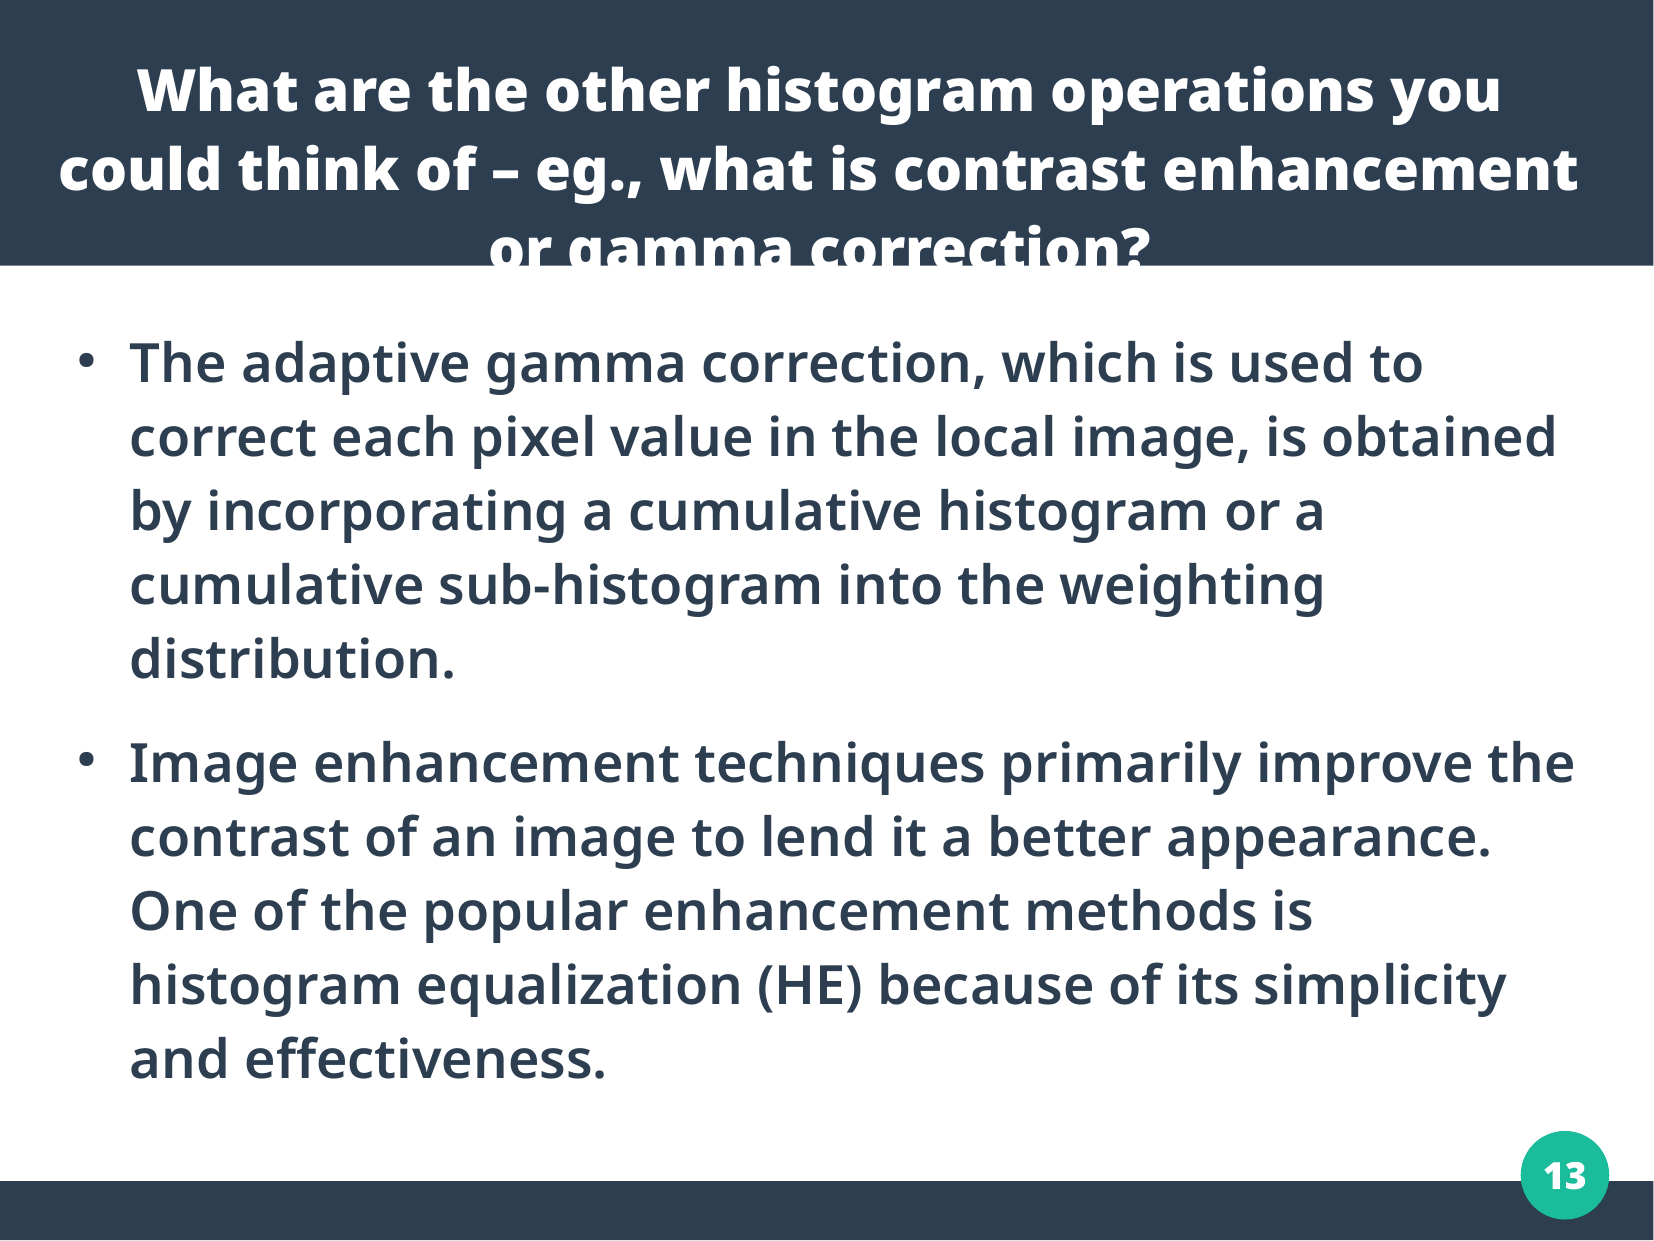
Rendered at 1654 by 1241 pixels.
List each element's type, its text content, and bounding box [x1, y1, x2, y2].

list The adaptive gamma correction, which is used to correct each pixel value in the local image, is obtained by incorporating a cumulative histogram or a cumulative sub-histogram into the weighting distribution. Image enhancement techniques primarily improve the contrast of an image to lend it a better appearance. One of the popular enhancement methods is histogram equalization (HE) because of its simplicity and effectiveness. [59, 324, 1595, 1152]
title What are the other histogram operations you could think of – eg., what is contrast enhancement or gamma correction? [59, 49, 1595, 207]
